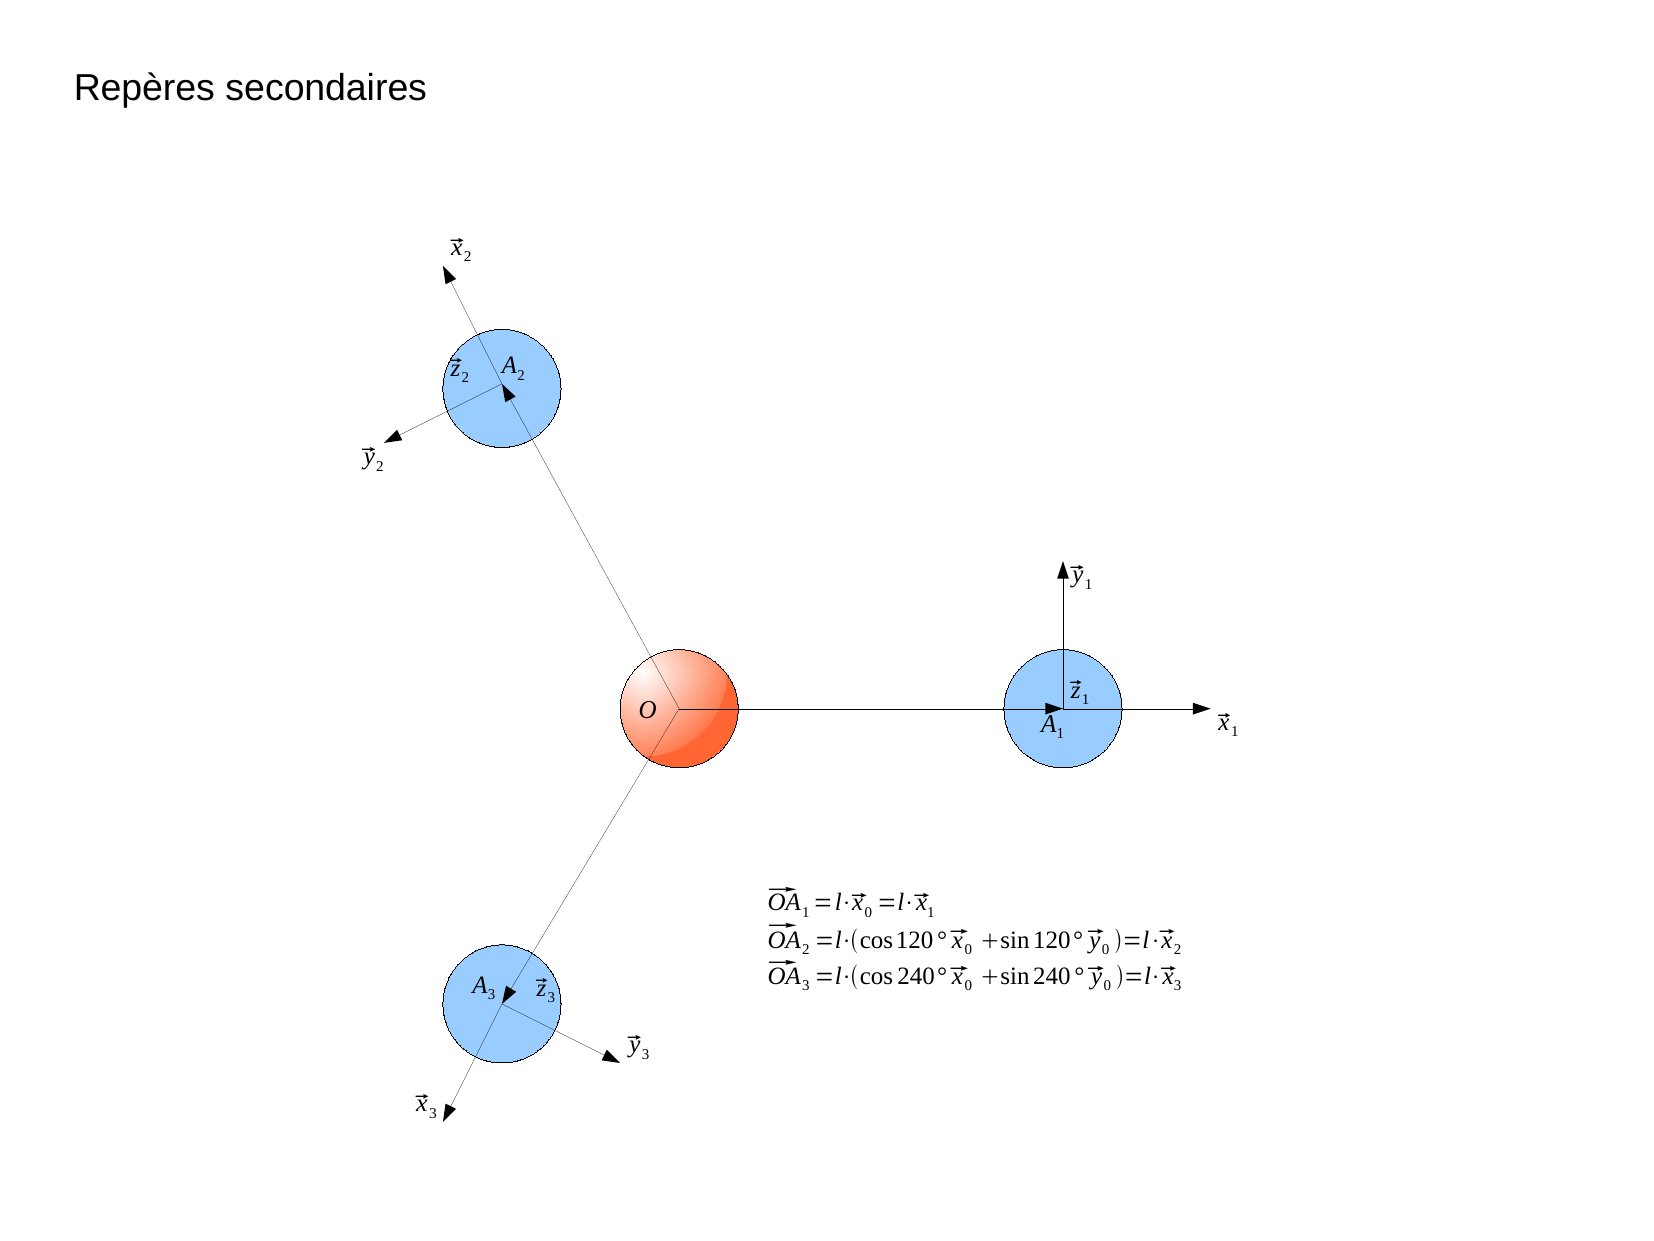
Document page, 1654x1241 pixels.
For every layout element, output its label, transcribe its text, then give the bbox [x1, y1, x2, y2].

text_box [442, 335, 499, 410]
text_box Repères secondaires [59, 59, 1093, 116]
text_box [447, 385, 531, 448]
text_box [1003, 649, 1063, 709]
chart [1062, 561, 1098, 594]
text_box [649, 710, 739, 768]
chart [1033, 710, 1071, 742]
chart [407, 1090, 443, 1123]
chart [1062, 676, 1095, 709]
text_box [478, 329, 562, 439]
text_box [504, 953, 561, 1030]
chart [494, 351, 532, 384]
chart [620, 1030, 656, 1063]
chart [442, 233, 478, 266]
text_box [620, 657, 678, 759]
chart [1210, 708, 1244, 741]
text_box [442, 944, 532, 1057]
text_box [1064, 649, 1123, 709]
chart [442, 354, 476, 387]
chart [632, 696, 663, 725]
text_box [476, 1005, 555, 1063]
text_box [1003, 710, 1123, 768]
chart [494, 371, 501, 384]
chart [528, 974, 562, 1007]
text_box [652, 649, 739, 709]
chart [464, 971, 502, 1004]
chart [354, 442, 390, 475]
chart [759, 885, 1192, 995]
